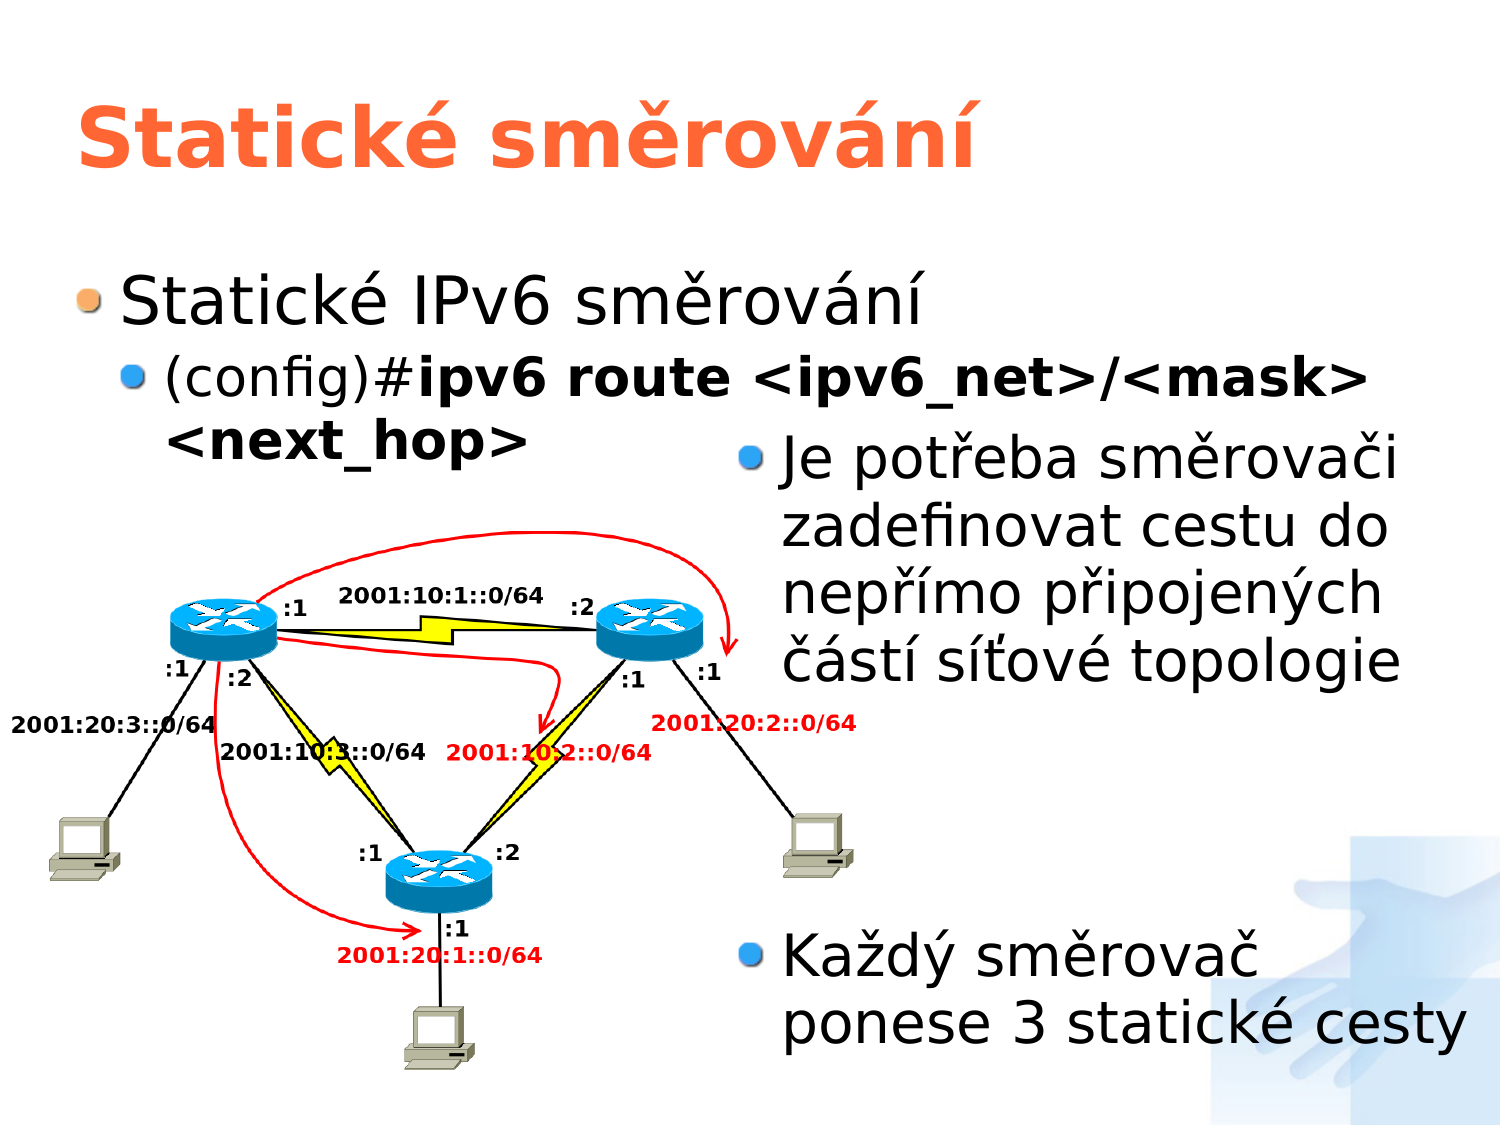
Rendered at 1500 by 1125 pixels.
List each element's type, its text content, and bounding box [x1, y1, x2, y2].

picture [0, 0, 1500, 1125]
title Statické směrování [75, 21, 1426, 257]
list Statické IPv6 směrování (config)#ipv6 route <ipv6_net>/<mask> <next_hop> [75, 262, 1447, 502]
list Je potřeba směrovači zadefinovat cestu do nepřímo připojených částí síťové topologie Každý směrovač ponese 3 statické cesty [692, 424, 1477, 1093]
